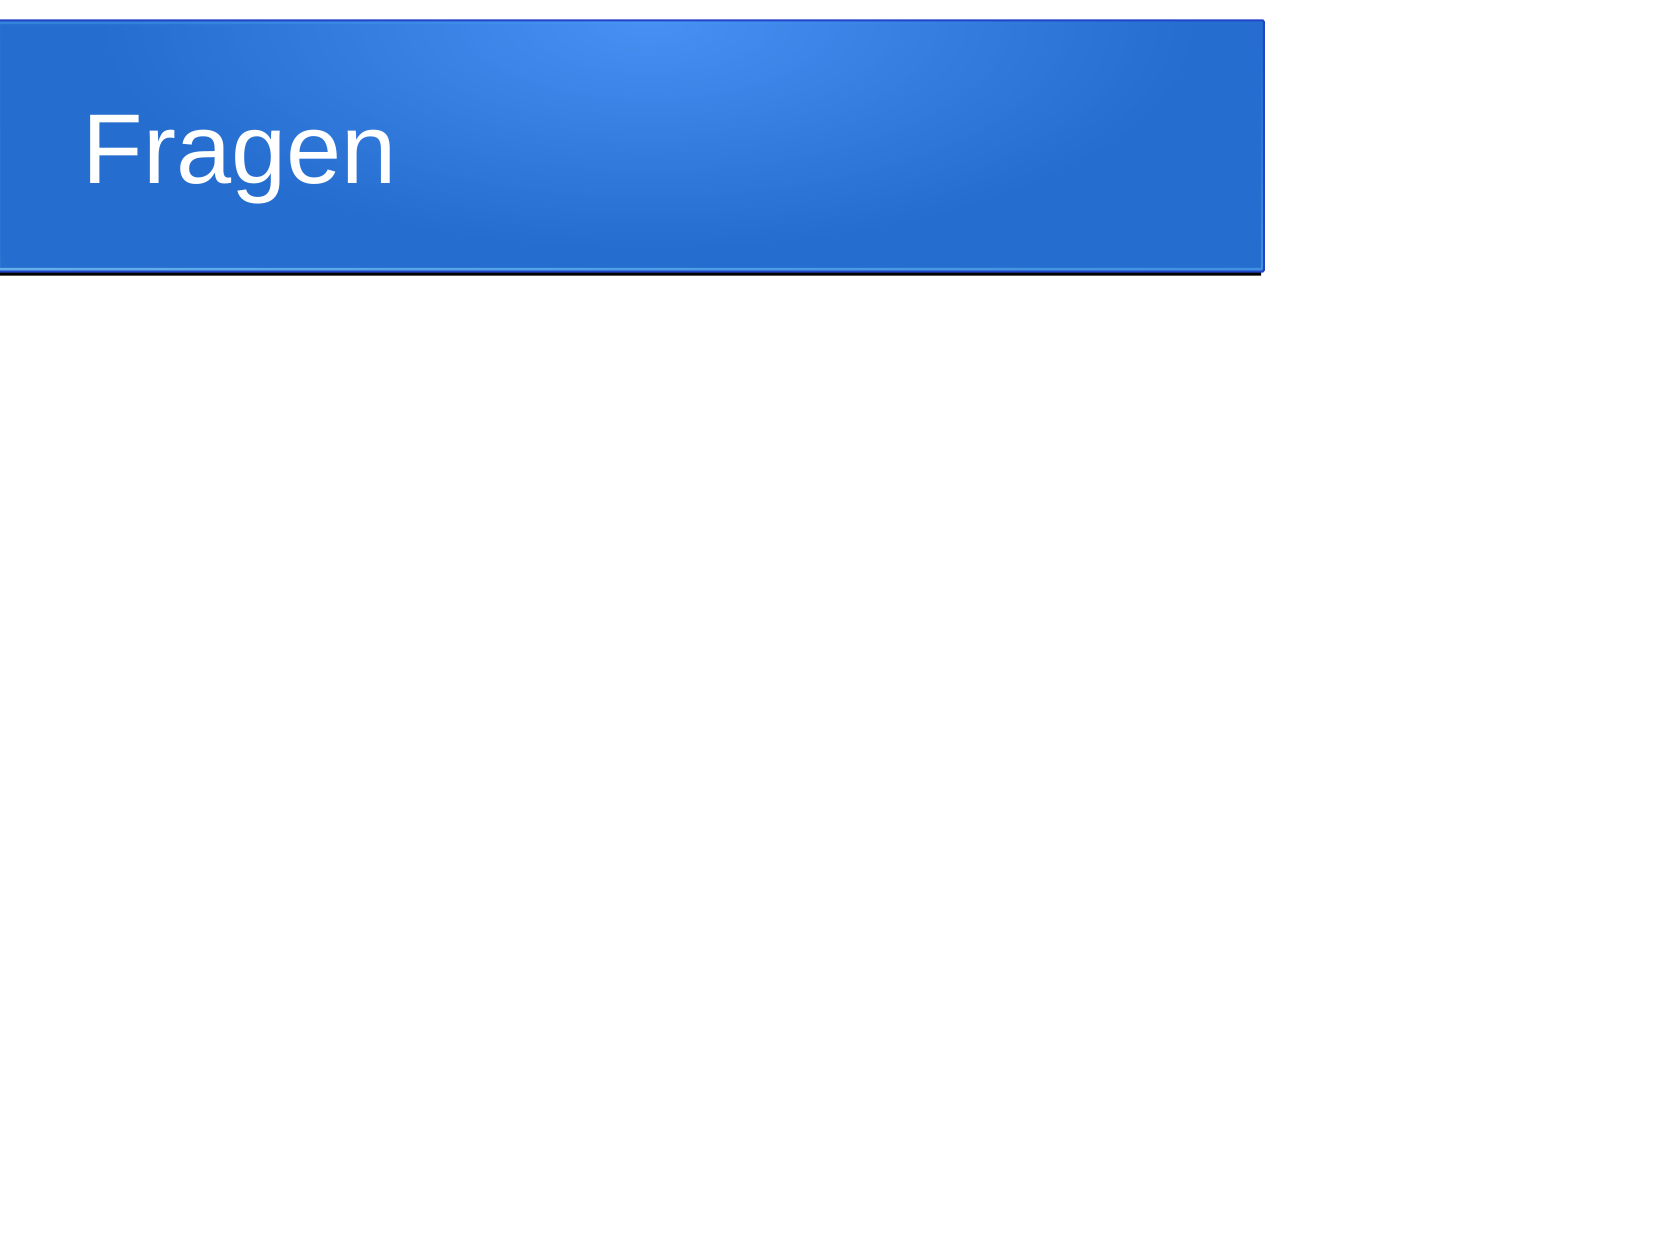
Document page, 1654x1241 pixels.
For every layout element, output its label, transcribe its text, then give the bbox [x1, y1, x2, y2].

title Fragen [82, 47, 1235, 252]
